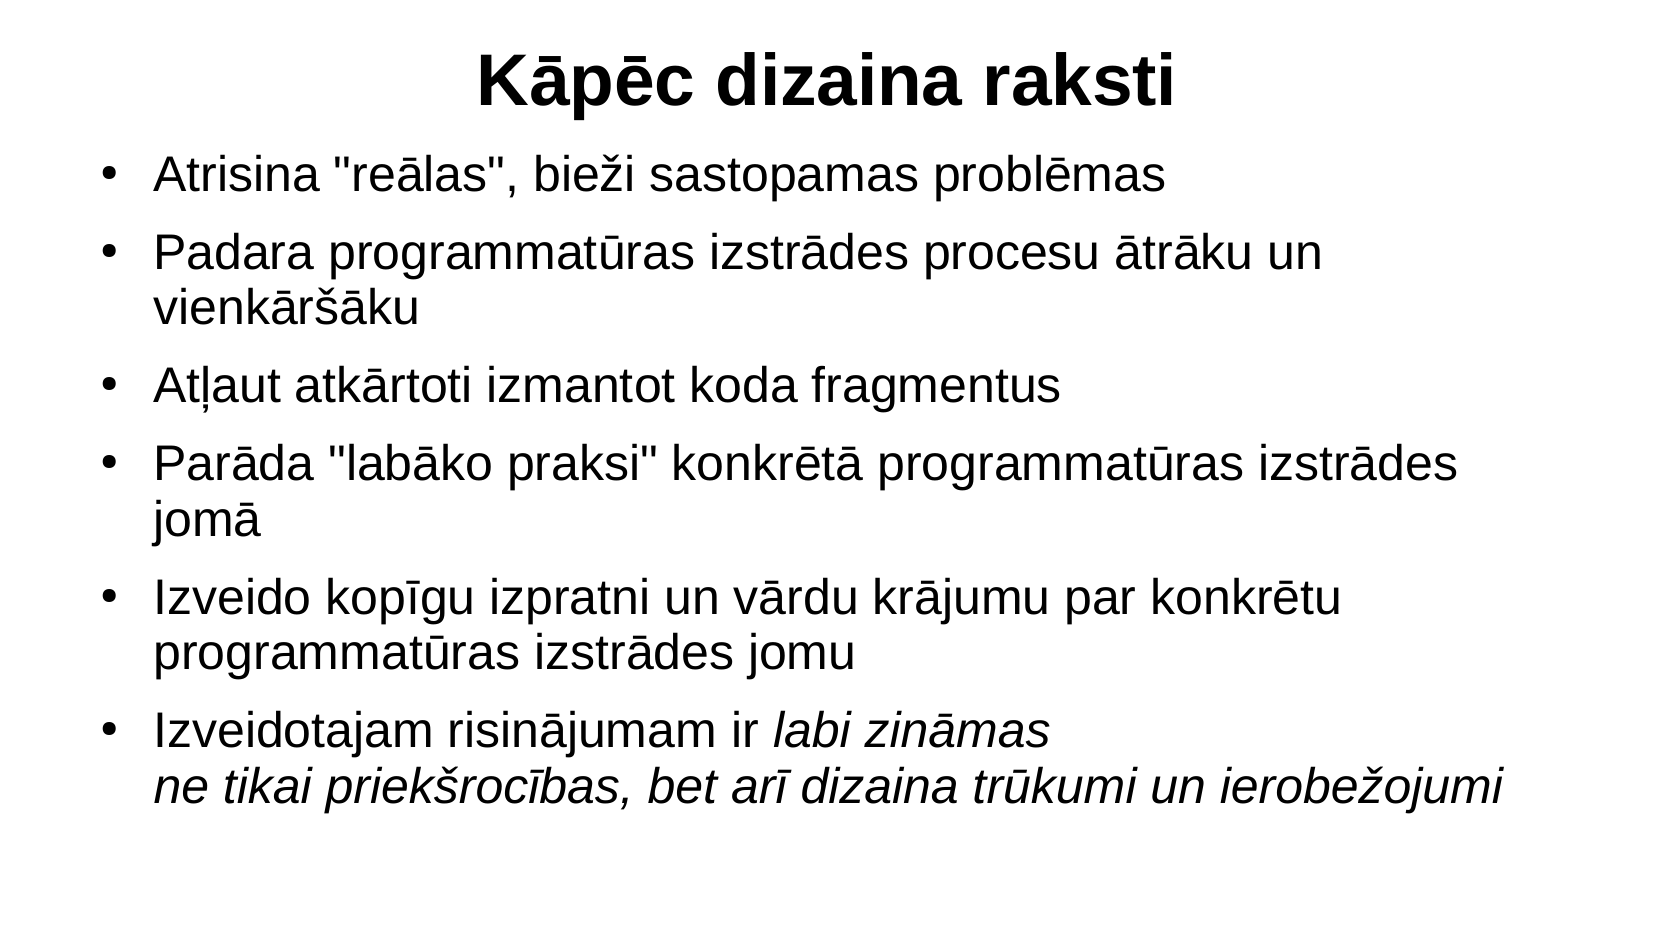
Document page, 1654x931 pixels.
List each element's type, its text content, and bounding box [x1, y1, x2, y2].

title Kāpēc dizaina raksti [82, 37, 1571, 124]
list Atrisina "reālas", bieži sastopamas problēmas Padara programmatūras izstrādes procesu ātrāku un vienkāršāku Atļaut atkārtoti izmantot koda fragmentus Parāda "labāko praksi" konkrētā programmatūras izstrādes jomā Izveido kopīgu izpratni un vārdu krājumu par konkrētu programmatūras izstrādes jomu Izveidotajam risinājumam ir labi zināmas ne tikai priekšrocības, bet arī dizaina trūkumi un ierobežojumi [82, 146, 1561, 867]
